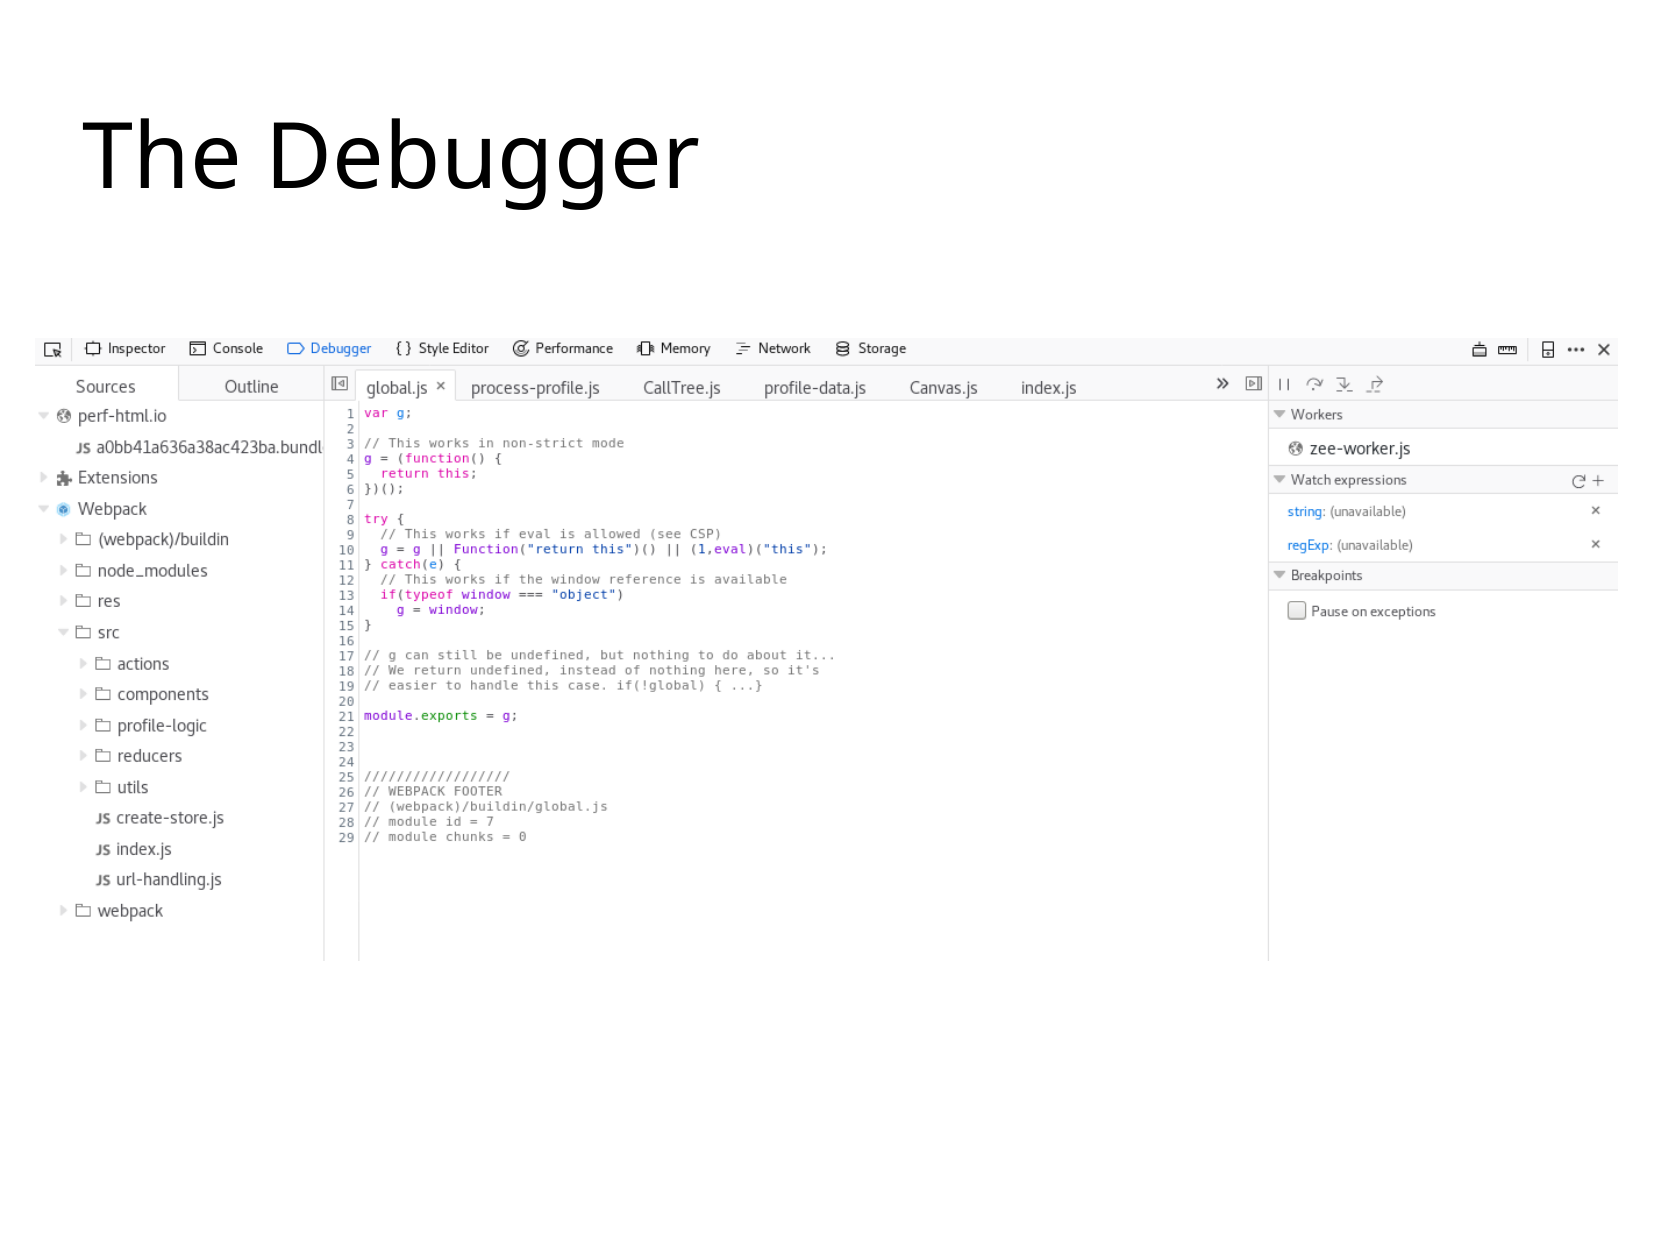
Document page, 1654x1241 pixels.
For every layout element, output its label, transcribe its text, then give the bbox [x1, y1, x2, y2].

picture [35, 338, 1618, 961]
title The Debugger [82, 49, 1571, 257]
